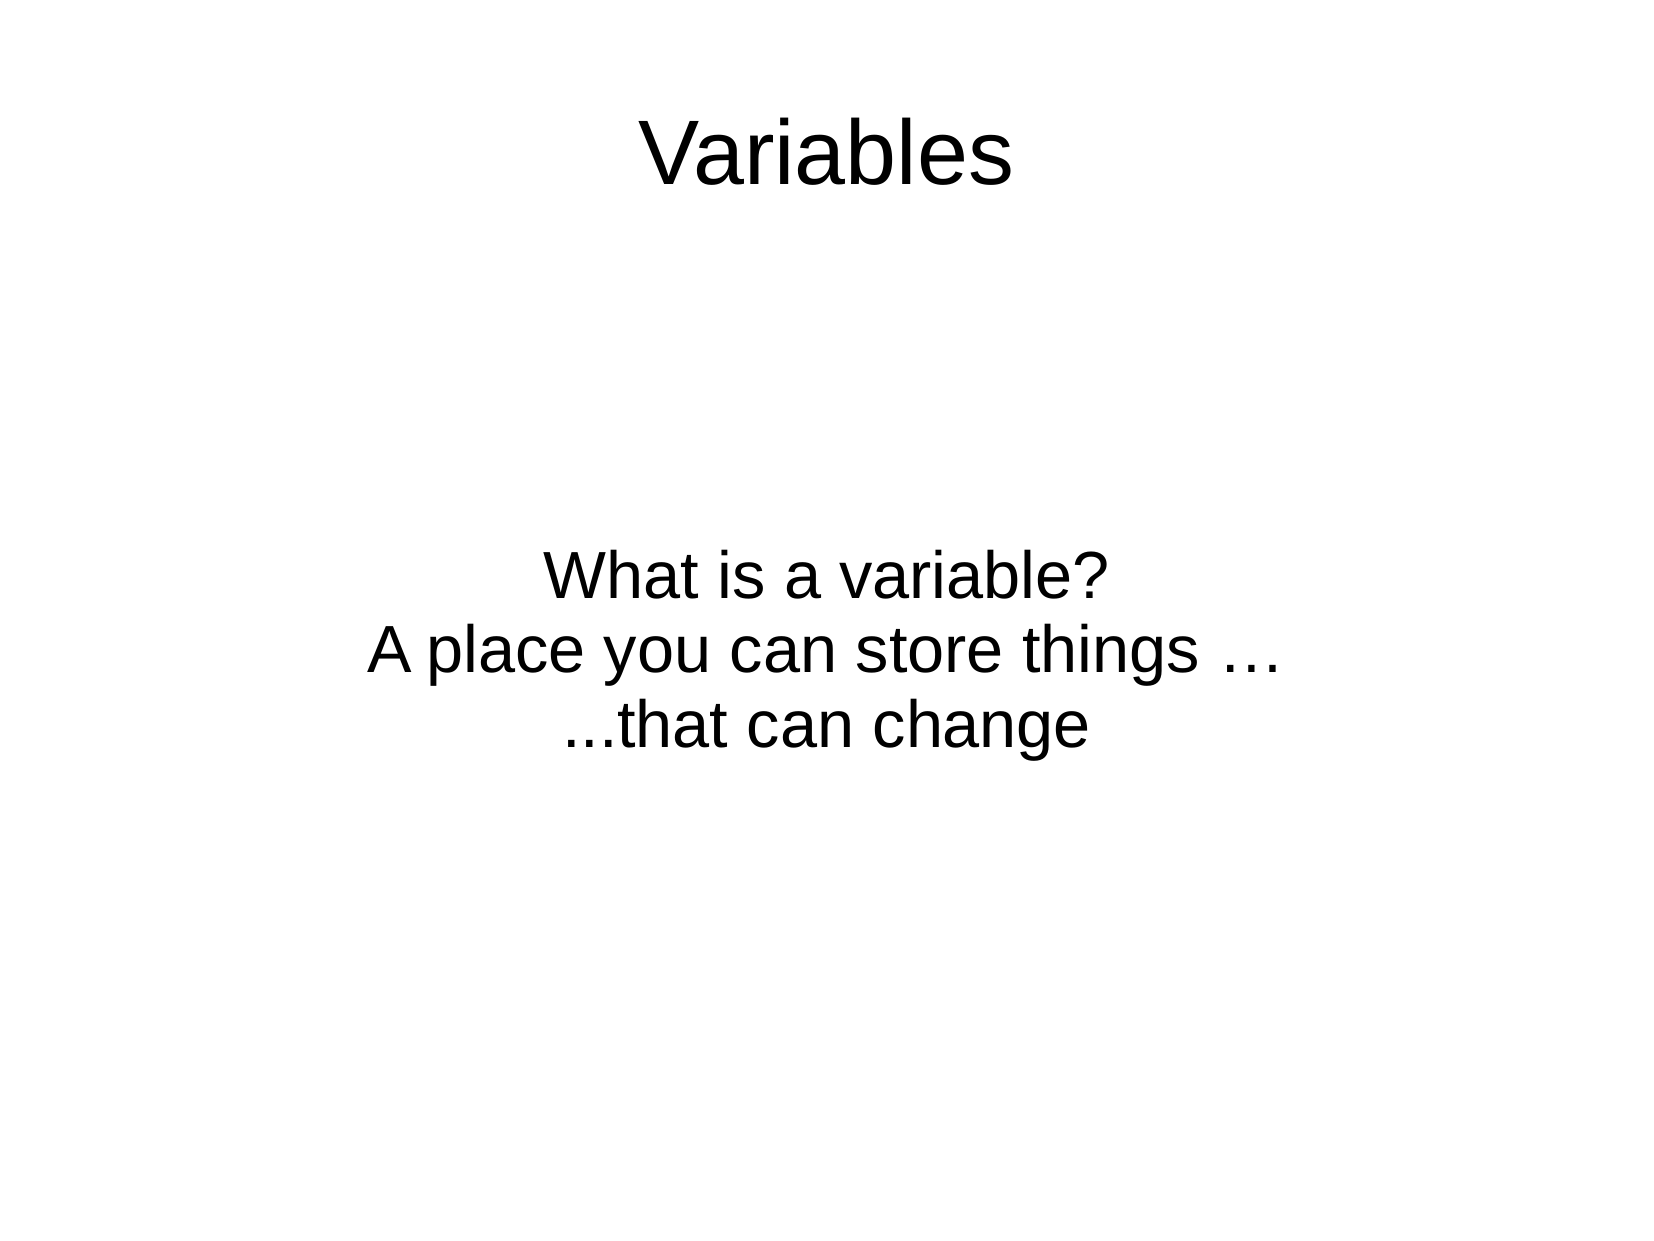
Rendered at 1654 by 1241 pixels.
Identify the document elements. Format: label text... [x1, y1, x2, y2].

title Variables [82, 49, 1571, 257]
subtitle What is a variable? A place you can store things … ...that can change [82, 290, 1571, 1010]
